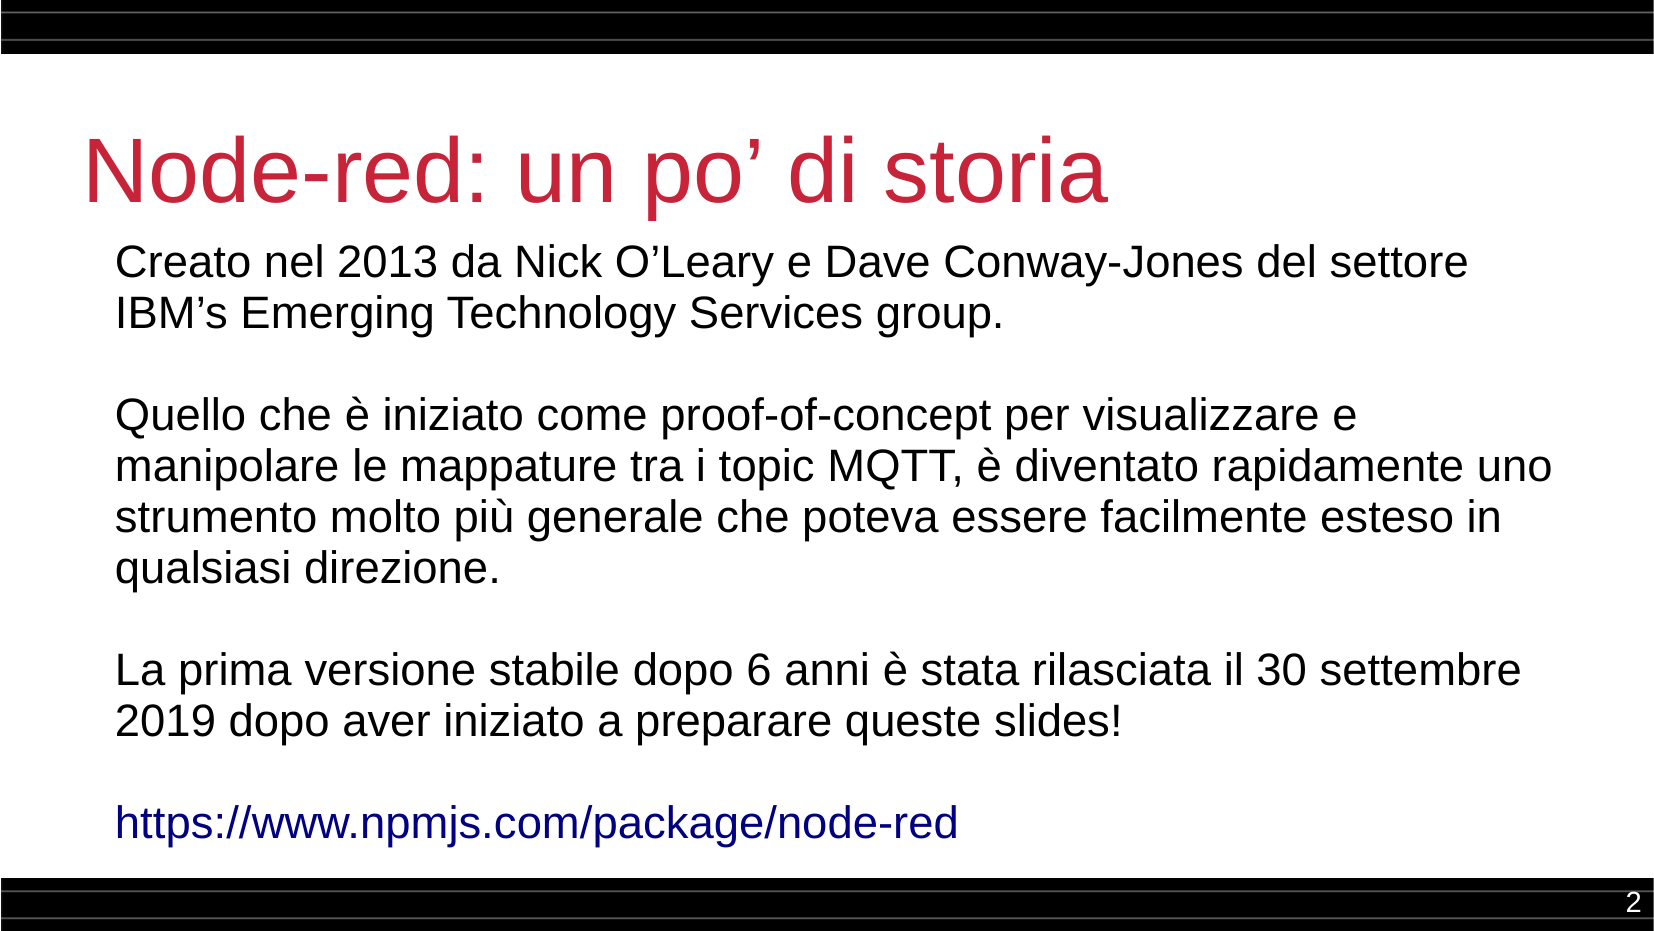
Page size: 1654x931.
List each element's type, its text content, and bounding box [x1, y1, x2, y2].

picture [1, 0, 1654, 54]
title Node-red: un po’ di storia [82, 92, 1571, 236]
picture [1, 878, 1654, 931]
list Creato nel 2013 da Nick O’Leary e Dave Conway-Jones del settore IBM’s Emerging Technology Services group. Quello che è iniziato come proof-of-concept per visualizzare e manipolare le mappature tra i topic MQTT, è diventato rapidamente uno strumento molto più generale che poteva essere facilmente esteso in qualsiasi direzione. La prima versione stabile dopo 6 anni è stata rilasciata il 30 settembre 2019 dopo aver iniziato a preparare queste slides! https://www.npmjs.com/package/node-red [82, 236, 1571, 851]
